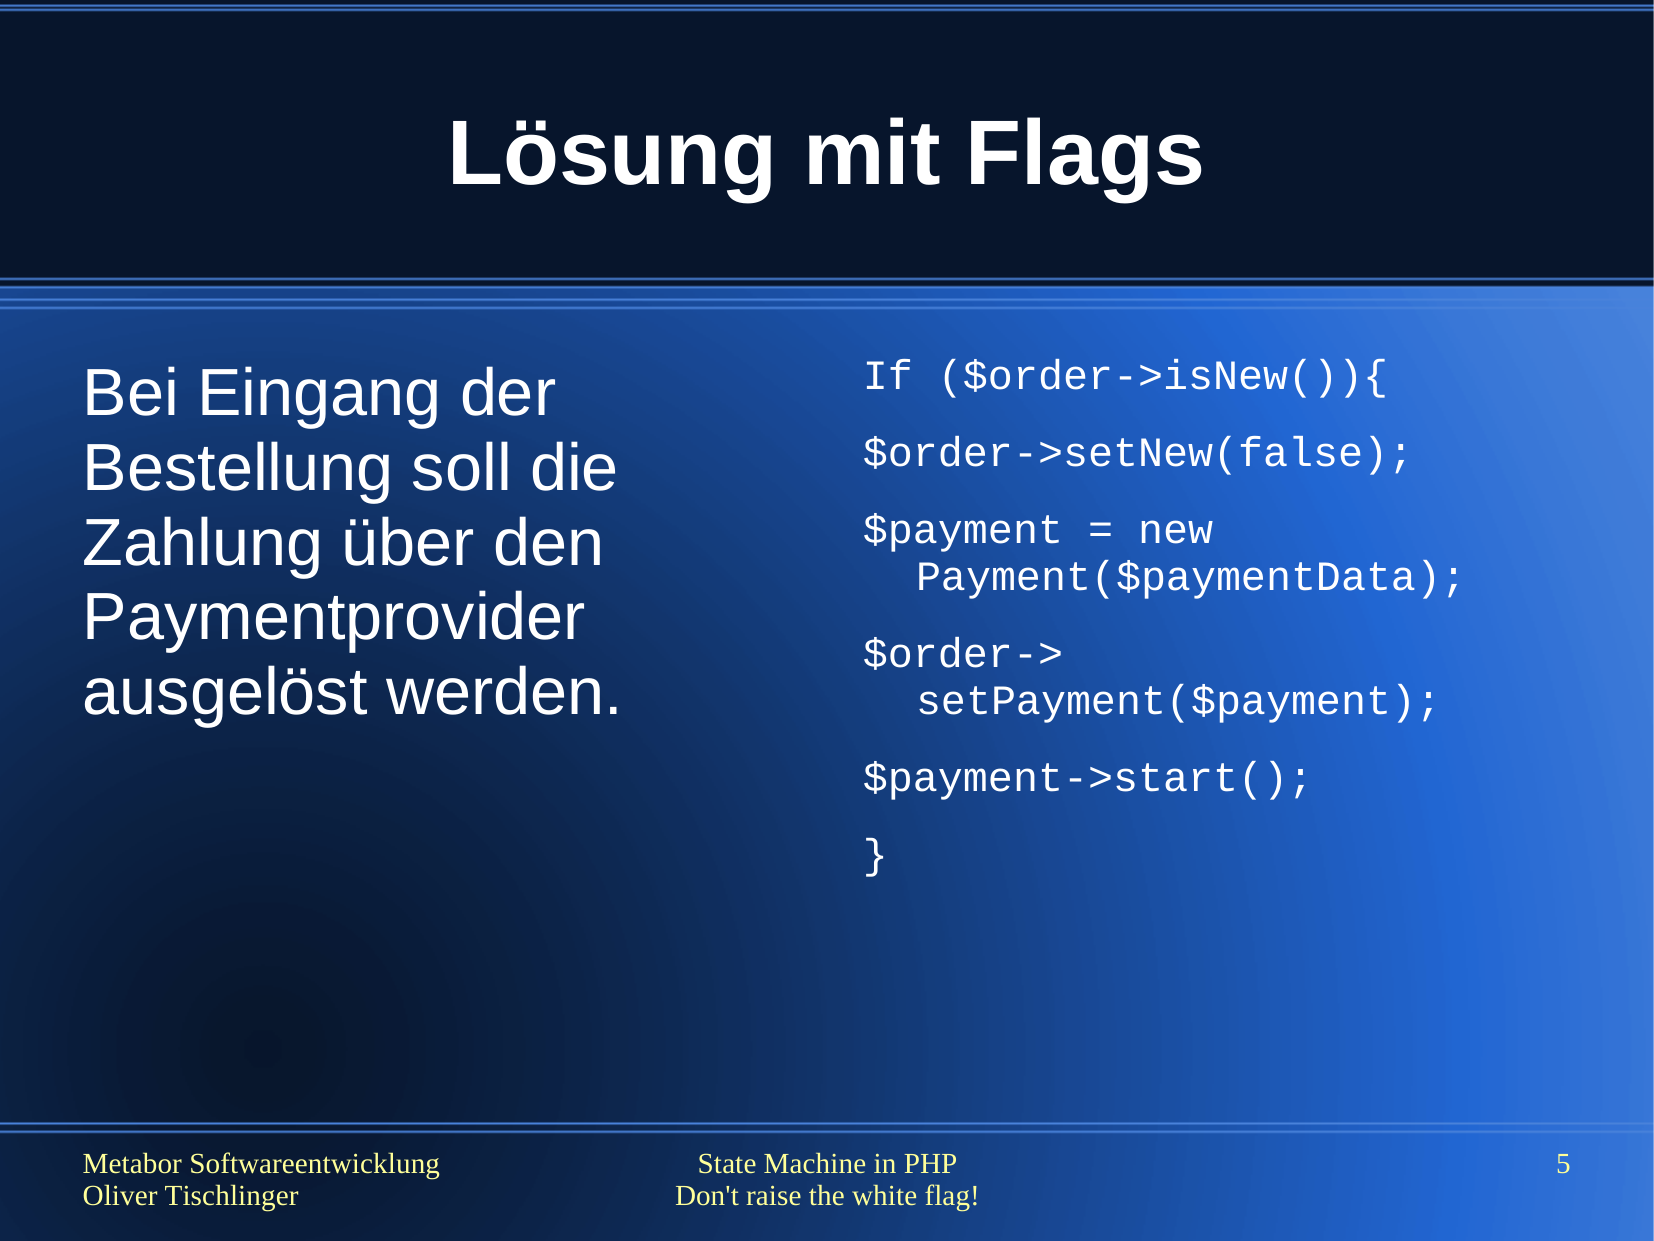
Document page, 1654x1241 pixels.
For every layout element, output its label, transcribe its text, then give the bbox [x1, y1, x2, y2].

list Bei Eingang der Bestellung soll die Zahlung über den Paymentprovider ausgelöst werden. [82, 355, 809, 1058]
title Lösung mit Flags [82, 49, 1571, 257]
list If ($order->isNew()){ $order->setNew(false); $payment = new Payment($paymentData); $order-> setPayment($payment); $payment->start(); } [845, 355, 1572, 1058]
picture [0, 0, 1654, 1241]
